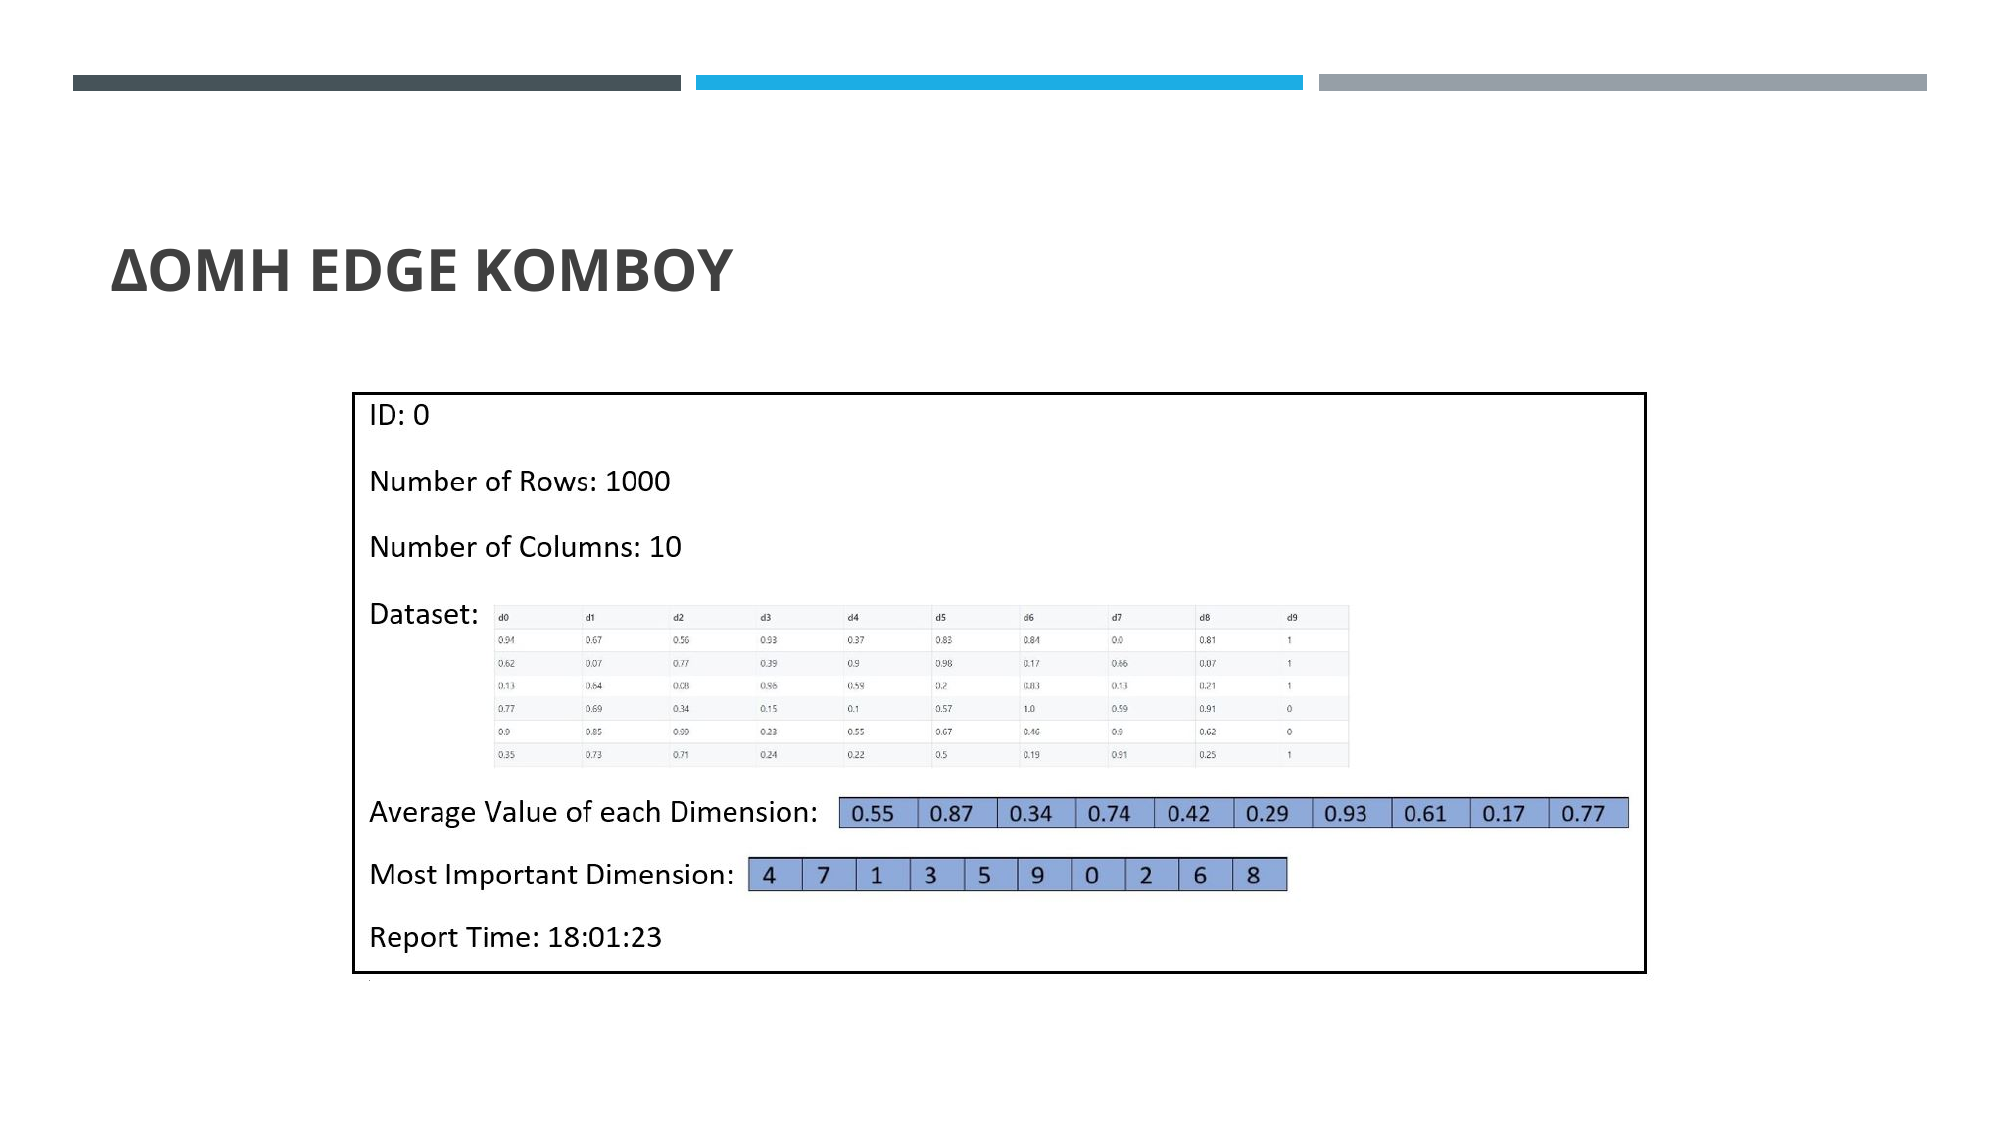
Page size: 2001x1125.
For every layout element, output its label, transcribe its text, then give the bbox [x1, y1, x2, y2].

picture [344, 384, 1656, 981]
title Δομη edge κομβου [95, 115, 1905, 311]
